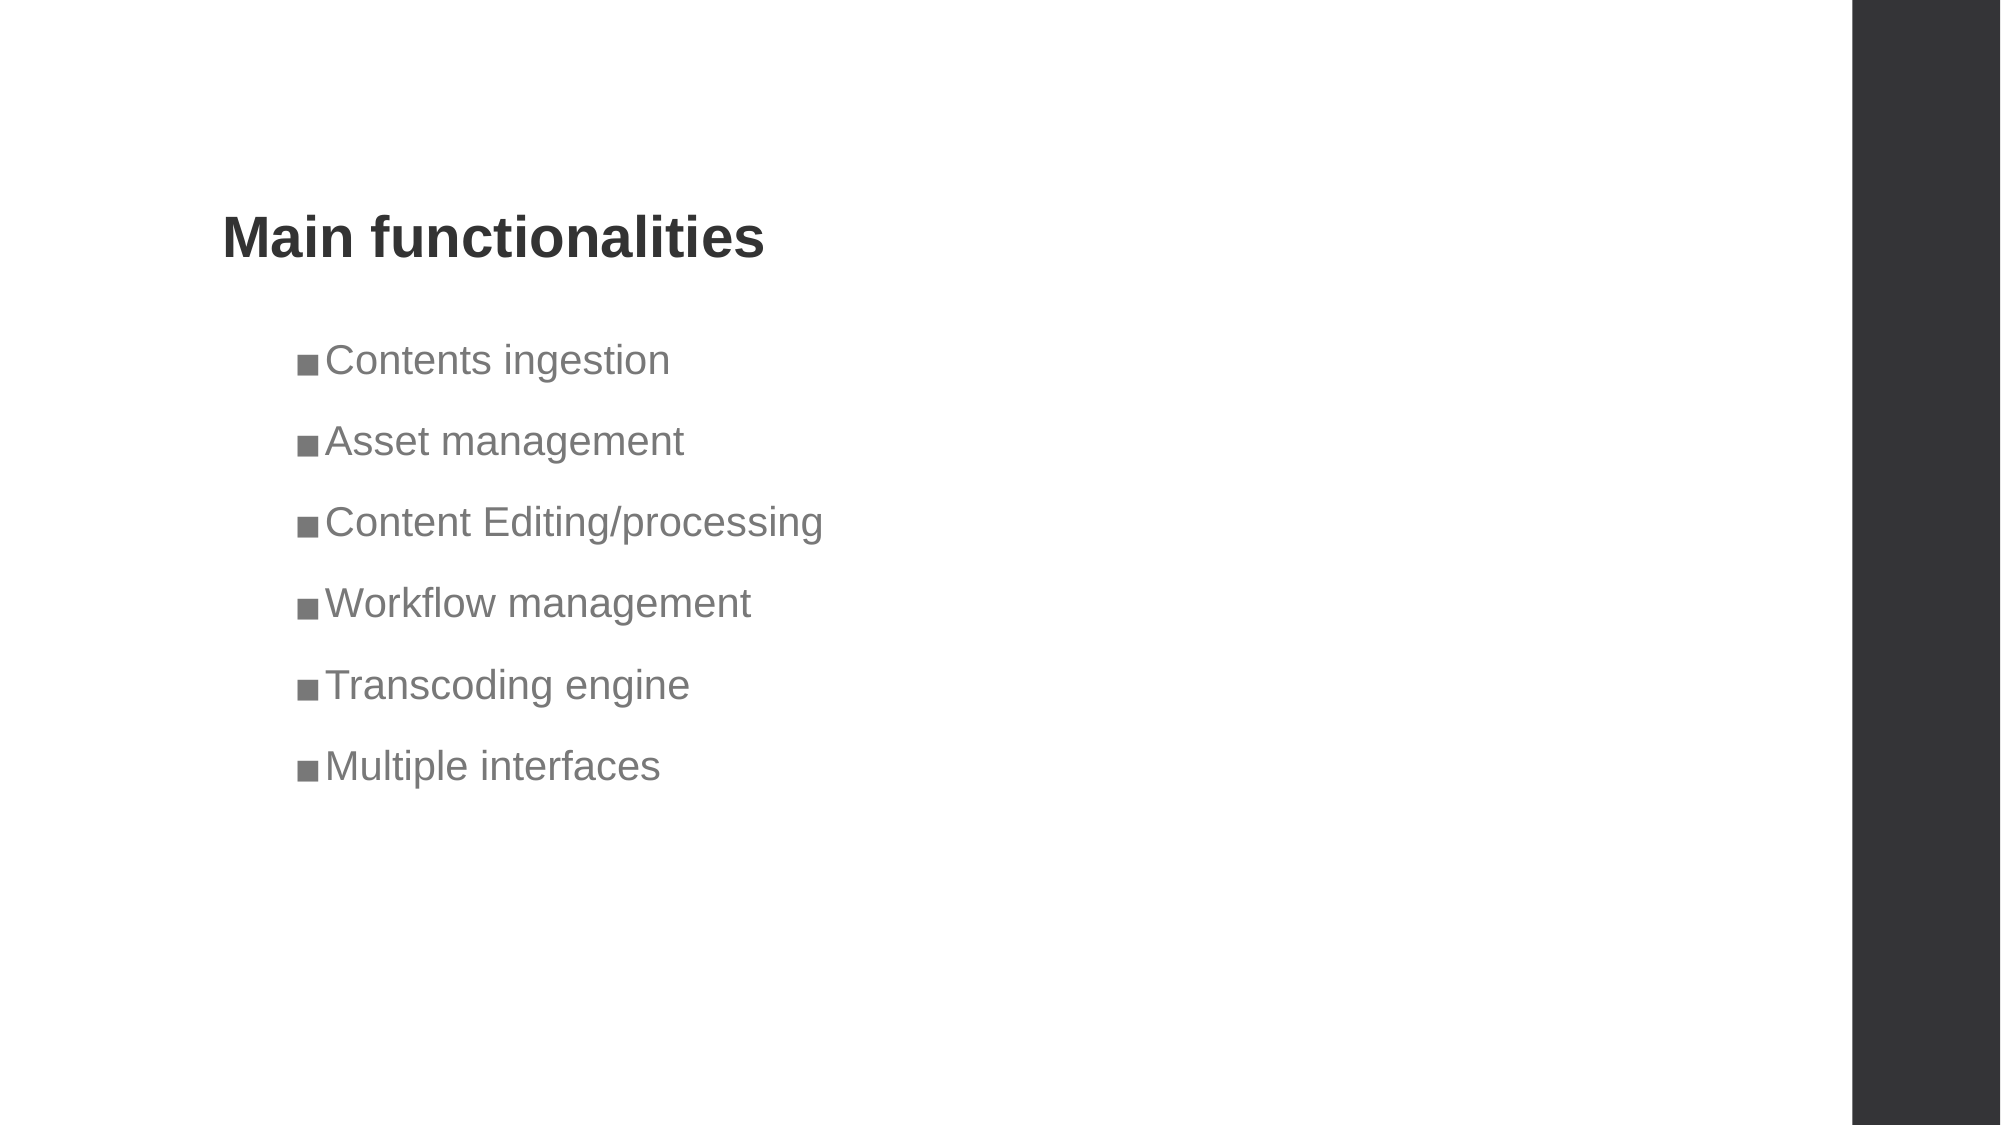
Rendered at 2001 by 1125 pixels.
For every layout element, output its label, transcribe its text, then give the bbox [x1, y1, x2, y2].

list Contents ingestion Asset management Content Editing/processing Workflow management Transcoding engine Multiple interfaces [206, 299, 1617, 1014]
title Main functionalities [206, 60, 1797, 278]
